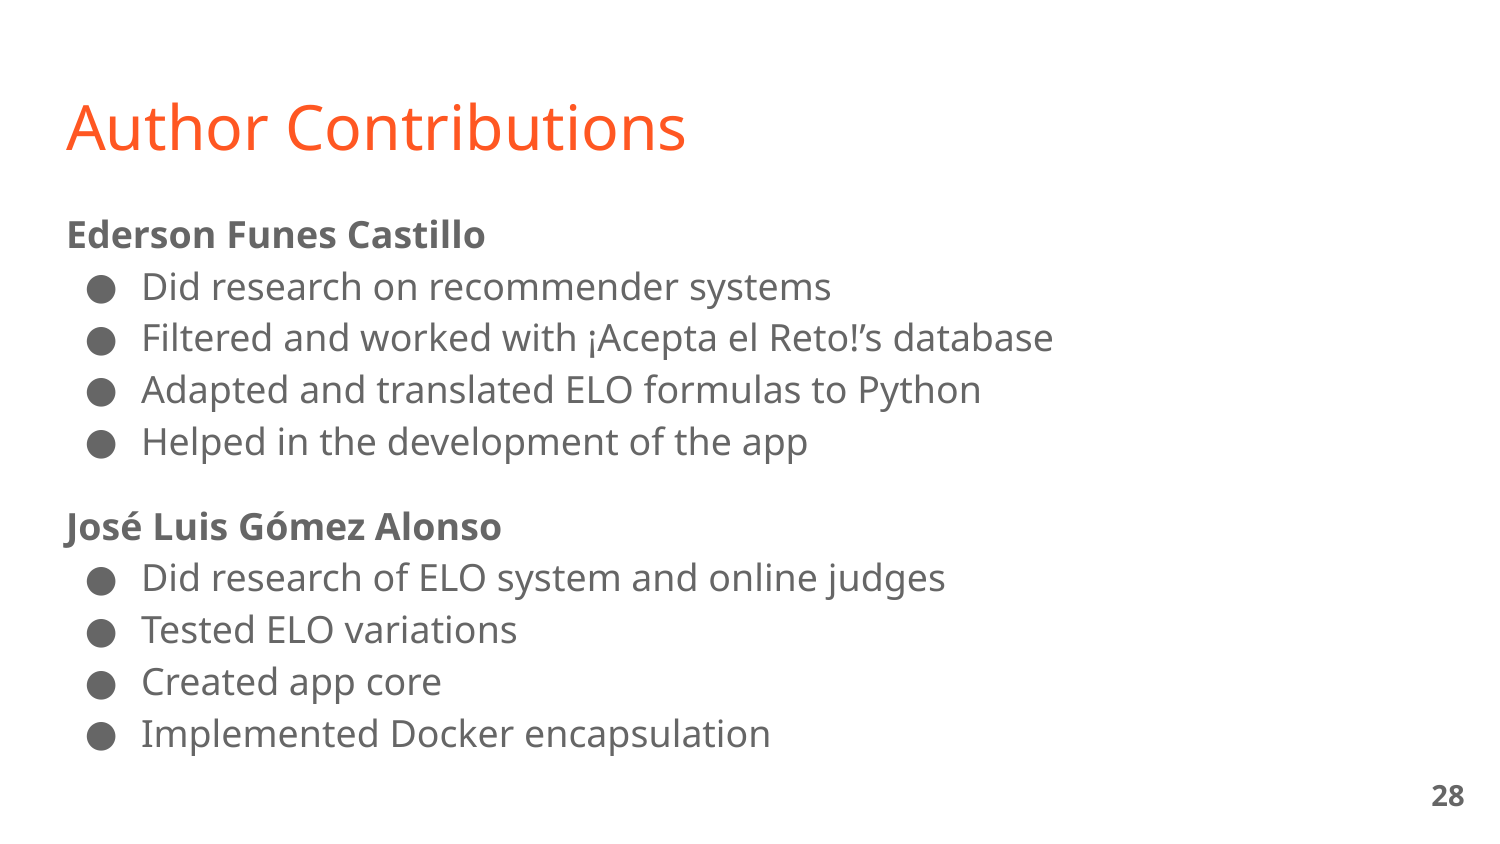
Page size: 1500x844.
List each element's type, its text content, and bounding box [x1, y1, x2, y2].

list Ederson Funes Castillo Did research on recommender systems Filtered and worked with ¡Acepta el Reto!’s database Adapted and translated ELO formulas to Python Helped in the development of the app José Luis Gómez Alonso Did research of ELO system and online judges Tested ELO variations Created app core Implemented Docker encapsulation [51, 189, 1449, 830]
title Author Contributions [51, 72, 1449, 167]
slide_number <number> [1389, 764, 1480, 830]
